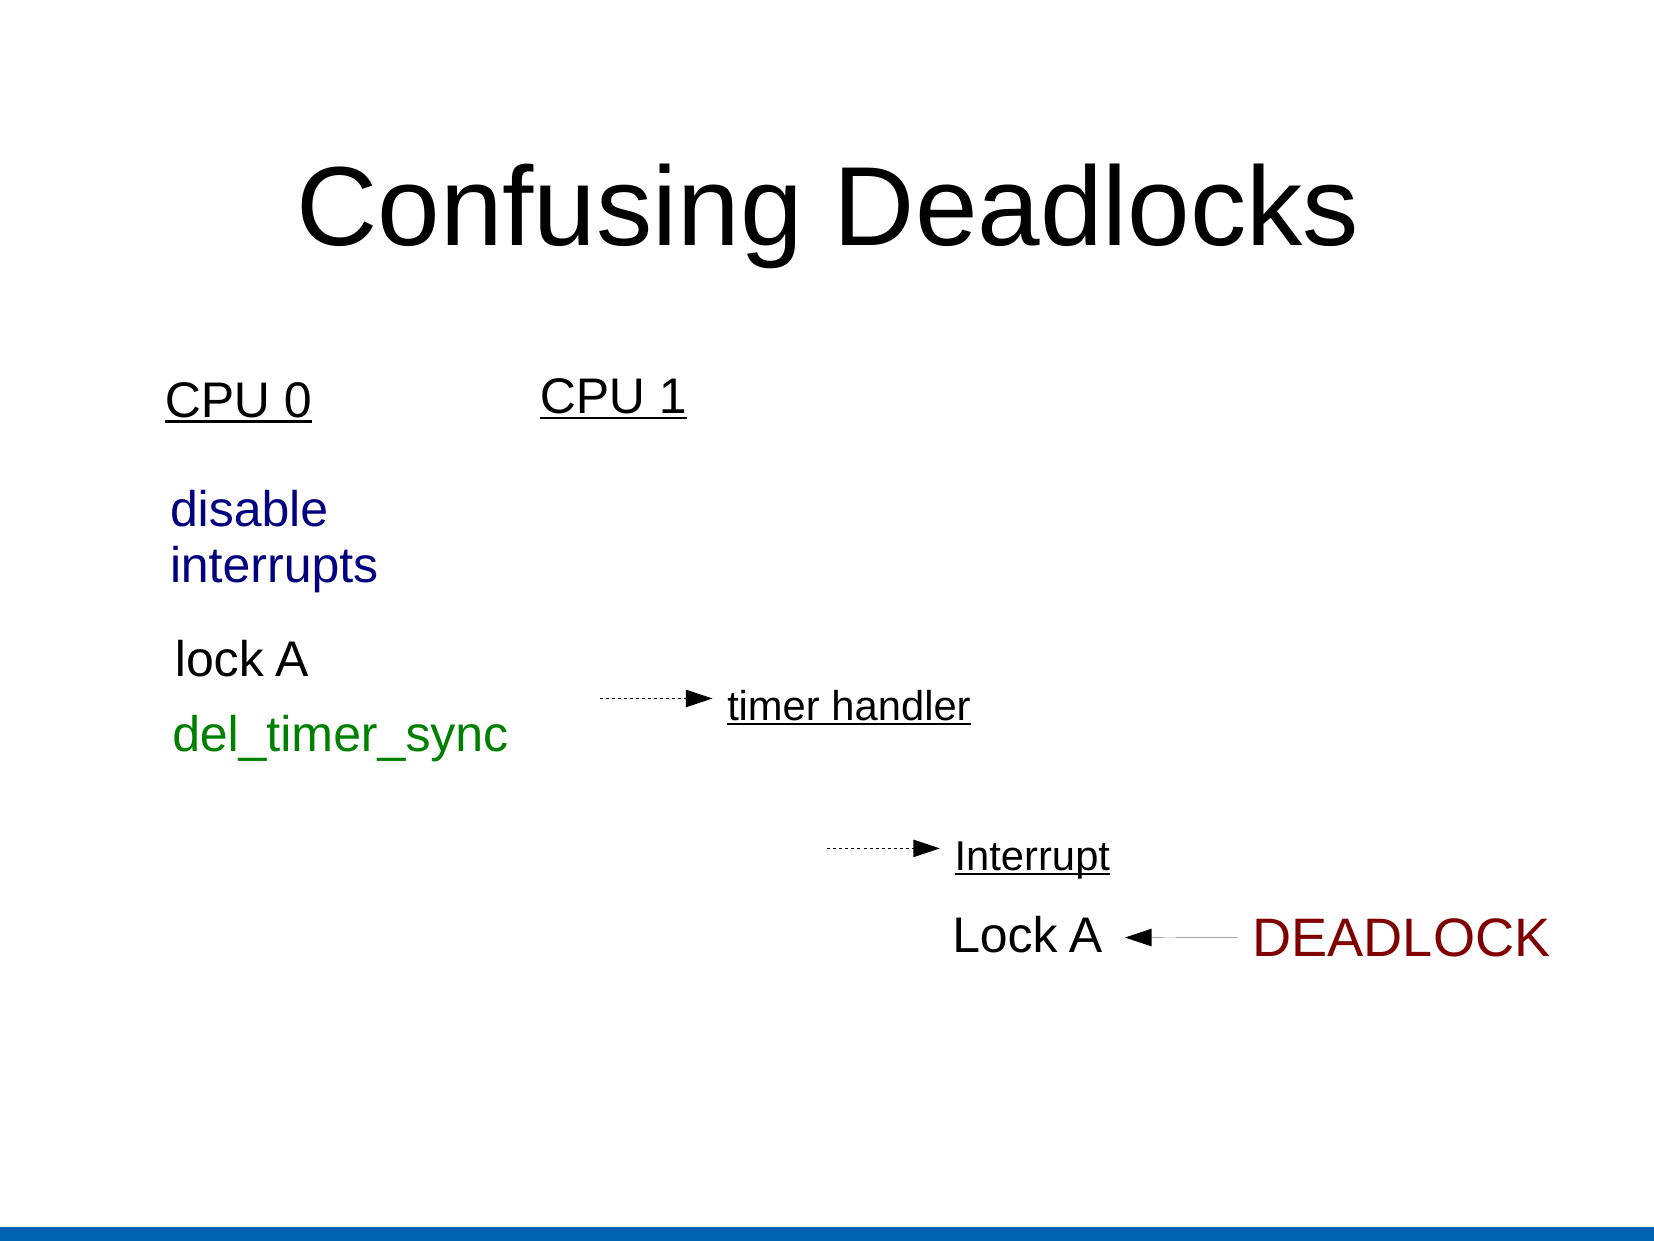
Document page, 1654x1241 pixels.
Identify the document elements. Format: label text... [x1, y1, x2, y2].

text_box lock A [160, 623, 324, 696]
text_box del_timer_sync [157, 698, 524, 774]
text_box CPU 0 [150, 364, 327, 436]
text_box Lock A [937, 900, 1118, 971]
text_box CPU 1 [525, 361, 702, 433]
text_box Interrupt [939, 825, 1126, 887]
text_box disable interrupts [155, 473, 394, 601]
title Confusing Deadlocks [121, 110, 1534, 303]
text_box timer handler [712, 675, 986, 737]
text_box DEADLOCK [1237, 900, 1566, 976]
